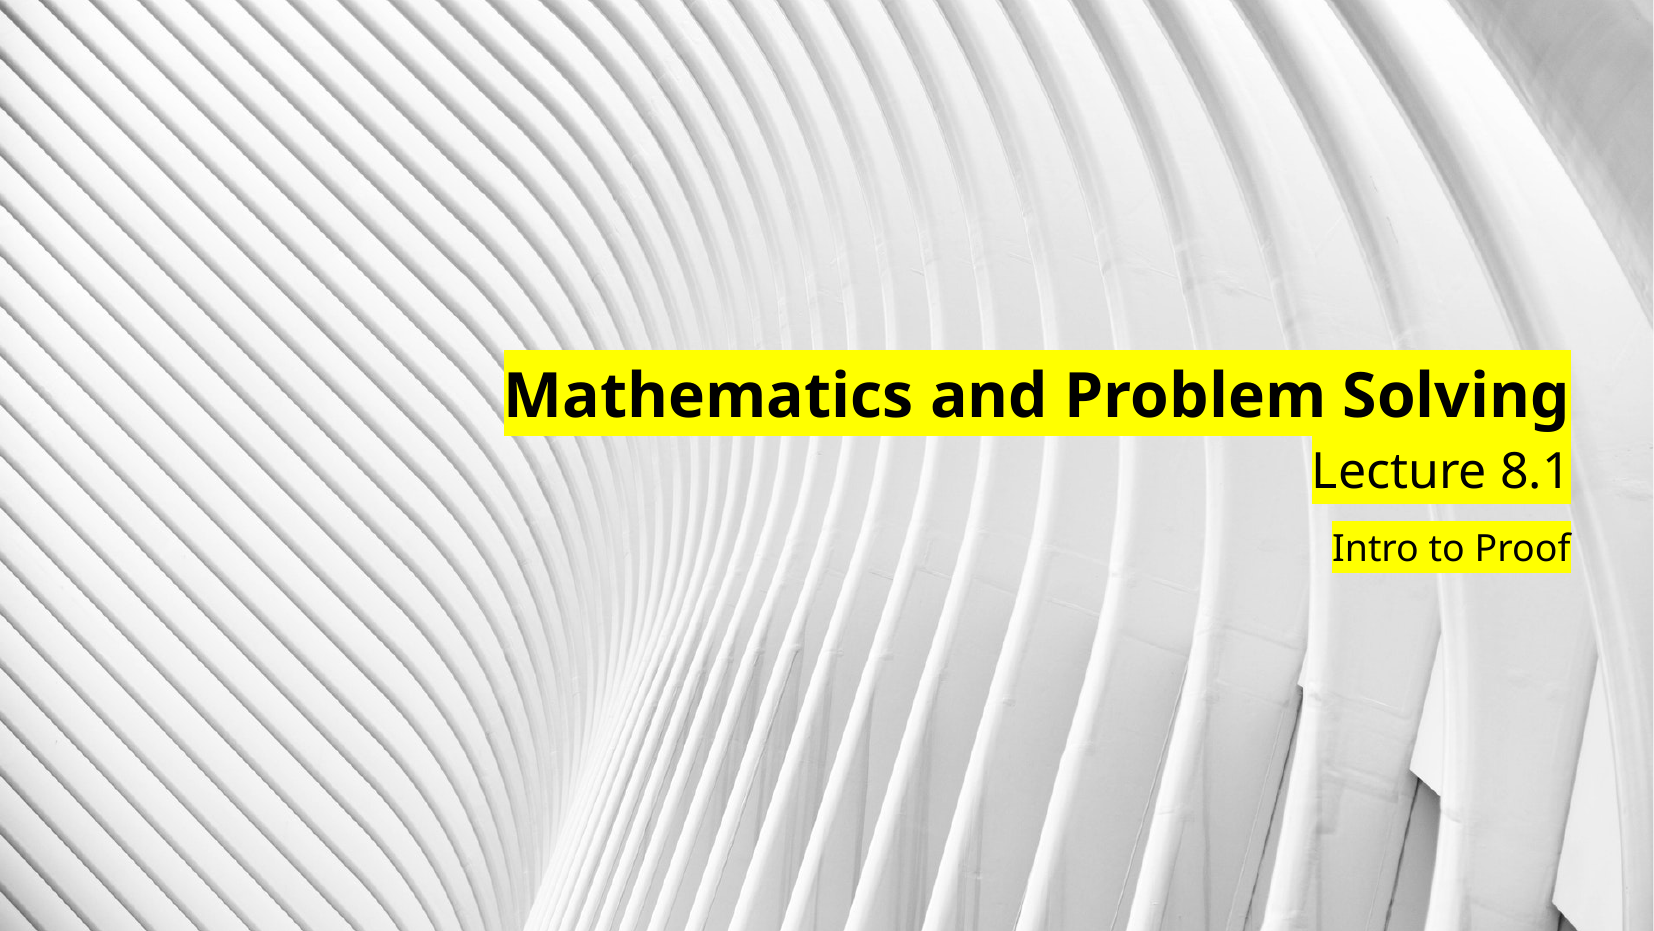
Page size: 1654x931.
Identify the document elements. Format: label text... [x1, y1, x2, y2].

picture [0, 0, 1654, 931]
list Mathematics and Problem Solving Lecture 8.1 Intro to Proof [82, 37, 1571, 886]
